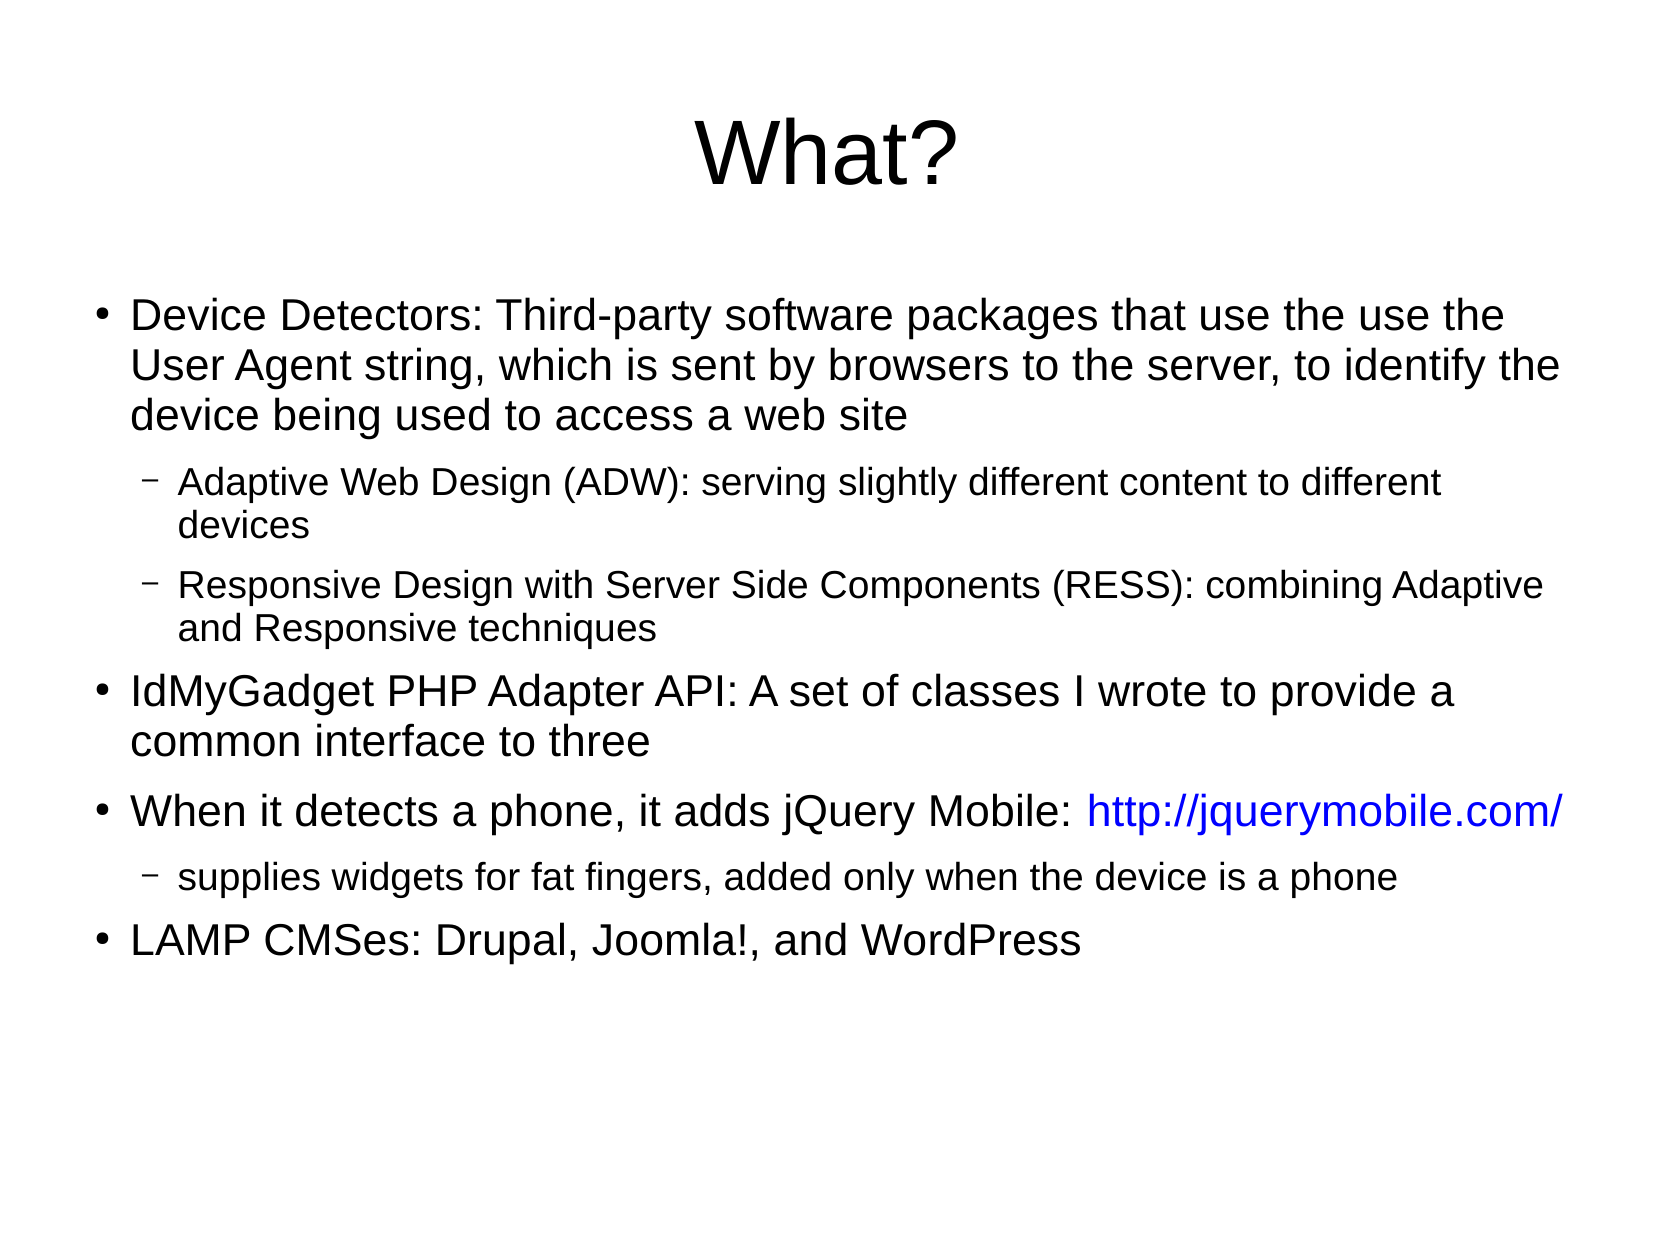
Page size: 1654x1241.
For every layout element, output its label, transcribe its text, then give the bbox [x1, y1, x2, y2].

title What? [82, 49, 1571, 257]
list Device Detectors: Third-party software packages that use the use the User Agent string, which is sent by browsers to the server, to identify the device being used to access a web site Adaptive Web Design (ADW): serving slightly different content to different devices Responsive Design with Server Side Components (RESS): combining Adaptive and Responsive techniques IdMyGadget PHP Adapter API: A set of classes I wrote to provide a common interface to three When it detects a phone, it adds jQuery Mobile: http://jquerymobile.com/ supplies widgets for fat fingers, added only when the device is a phone LAMP CMSes: Drupal, Joomla!, and WordPress [82, 290, 1571, 1010]
